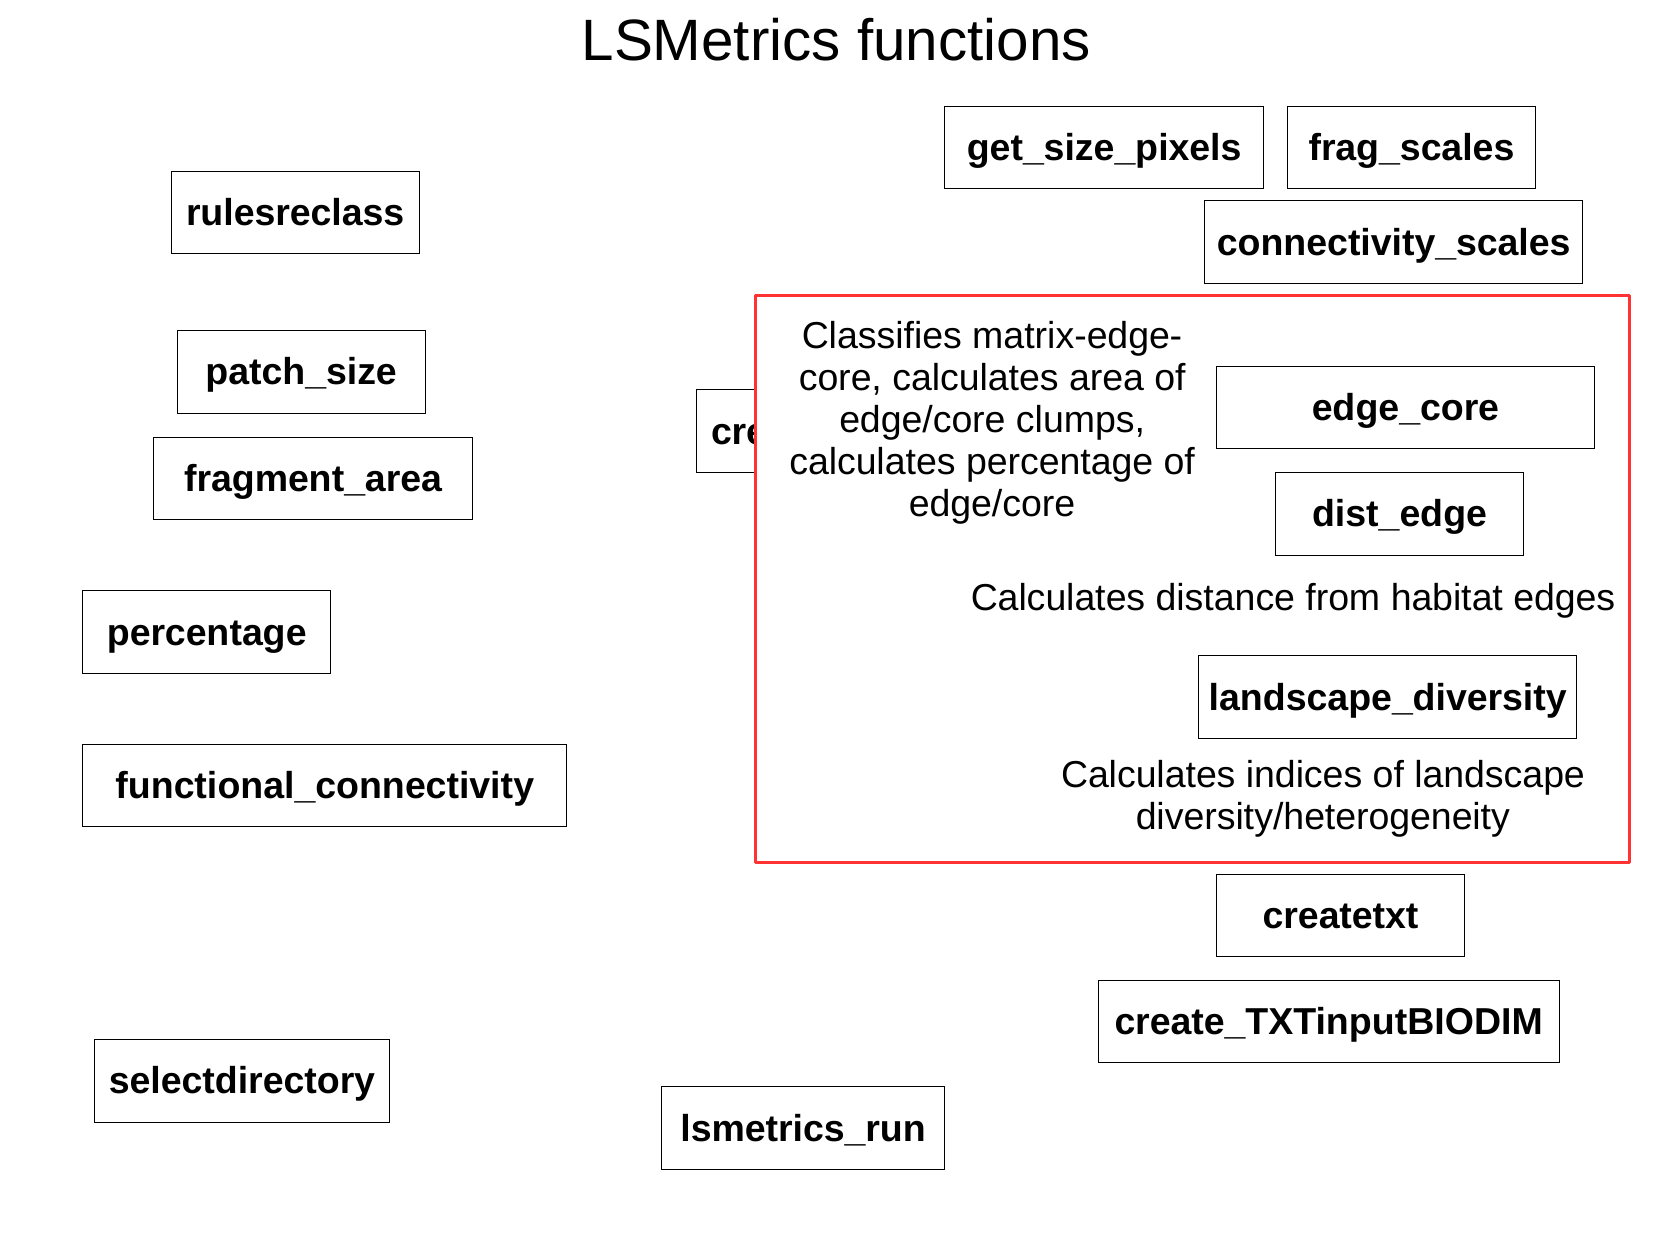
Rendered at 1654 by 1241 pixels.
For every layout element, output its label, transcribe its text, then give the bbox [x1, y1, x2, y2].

text_box LSMetrics functions [566, 0, 1205, 81]
text_box landscape_diversity [1198, 655, 1577, 739]
text_box edge_core [1217, 366, 1595, 449]
text_box selectdirectory [94, 1039, 390, 1123]
text_box Calculates distance from habitat edges [933, 569, 1654, 626]
text_box createtxt [1216, 874, 1465, 957]
text_box create_TXTinputBIODIM [1098, 980, 1560, 1063]
text_box functional_connectivity [82, 744, 567, 827]
text_box rulesreclass [171, 171, 420, 254]
text_box [755, 295, 1630, 863]
text_box dist_edge [1275, 472, 1524, 556]
text_box connectivity_scales [1204, 200, 1583, 284]
text_box lsmetrics_run [661, 1086, 945, 1170]
text_box frag_scales [1287, 106, 1536, 189]
text_box Calculates indices of landscape diversity/heterogeneity [1009, 745, 1636, 845]
text_box patch_size [177, 330, 426, 414]
text_box get_size_pixels [944, 106, 1264, 189]
text_box Classifies matrix-edge-core, calculates area of edge/core clumps, calculates percentage of edge/core [767, 307, 1217, 532]
text_box create_binary [696, 389, 755, 473]
text_box percentage [82, 590, 331, 674]
text_box fragment_area [153, 437, 473, 520]
